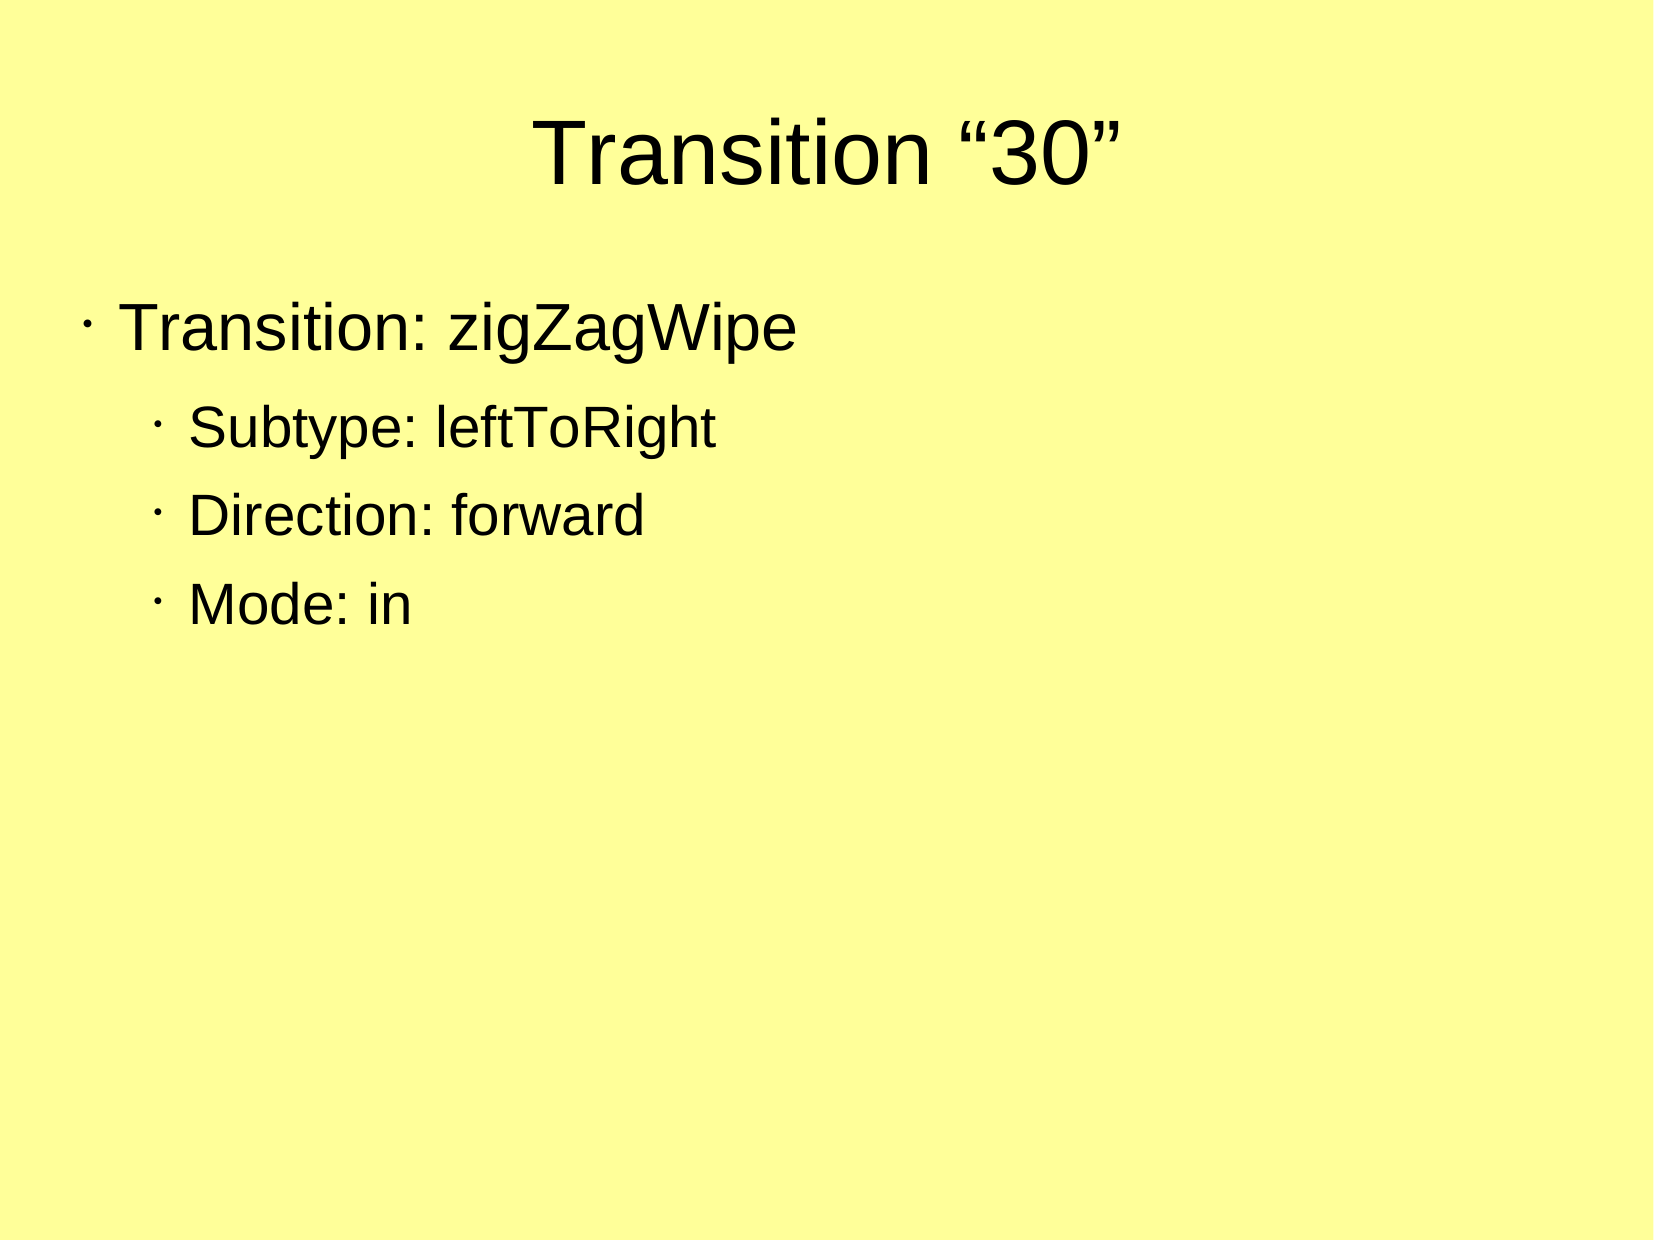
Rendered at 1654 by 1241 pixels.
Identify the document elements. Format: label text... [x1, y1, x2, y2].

title Transition “30” [82, 49, 1571, 257]
list Transition: zigZagWipe Subtype: leftToRight Direction: forward Mode: in [82, 290, 1571, 1080]
